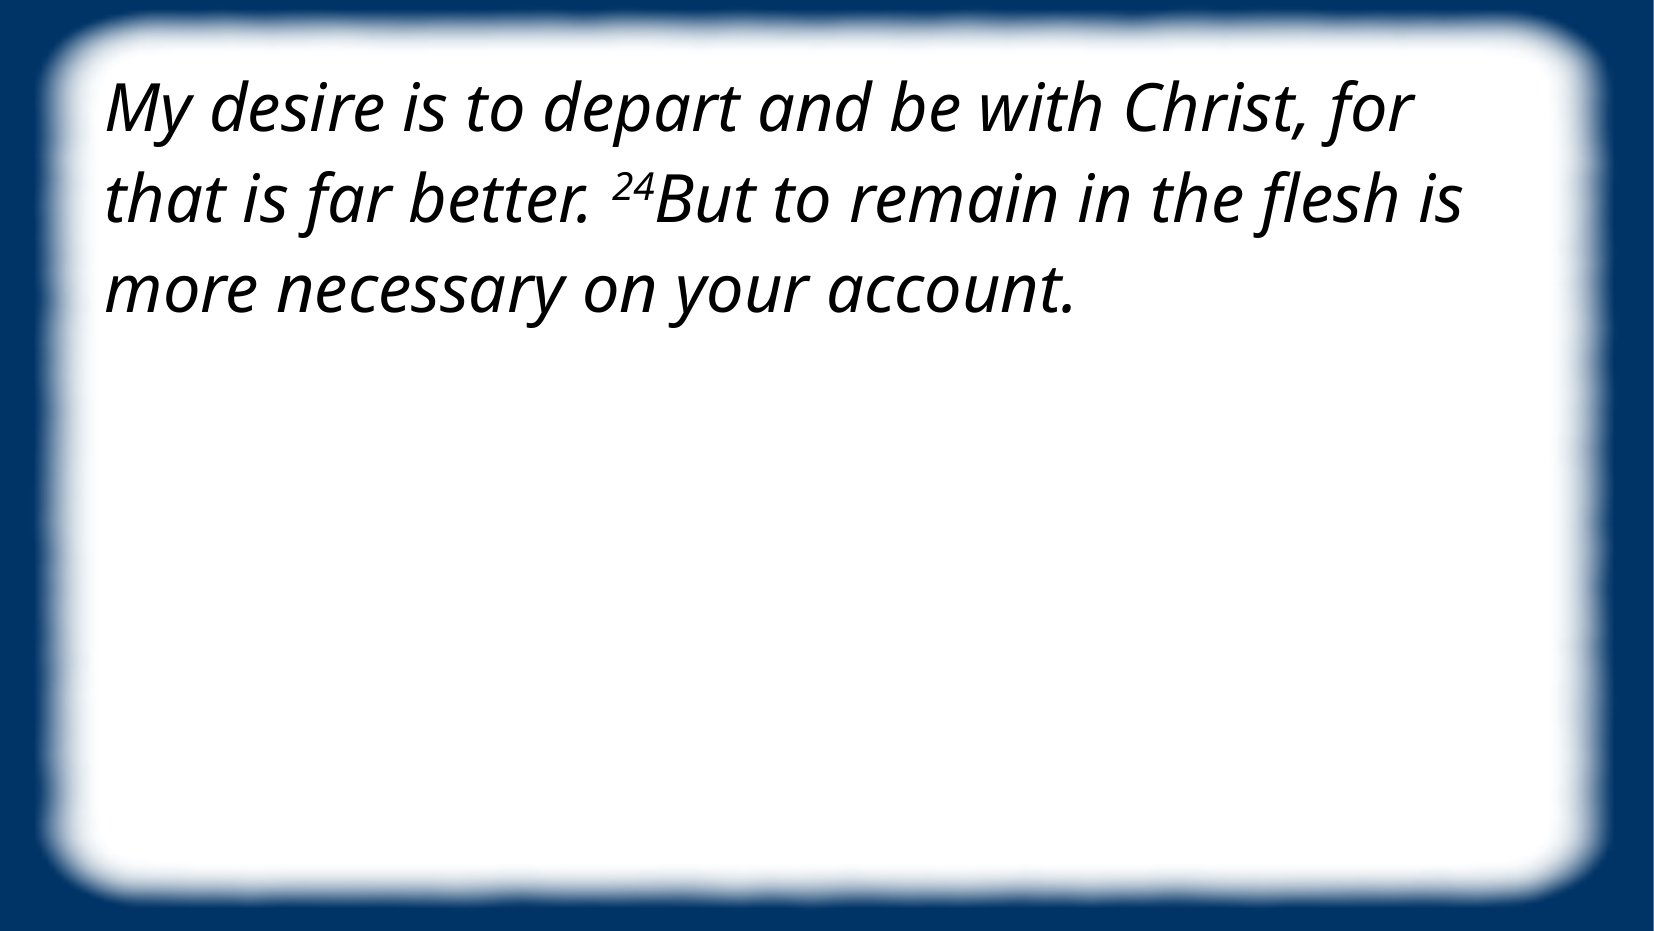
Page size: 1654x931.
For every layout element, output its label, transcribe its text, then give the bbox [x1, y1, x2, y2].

picture [0, 0, 1654, 931]
text_box My desire is to depart and be with Christ, for that is far better. 24But to remain in the flesh is more necessary on your account. [90, 52, 1546, 346]
